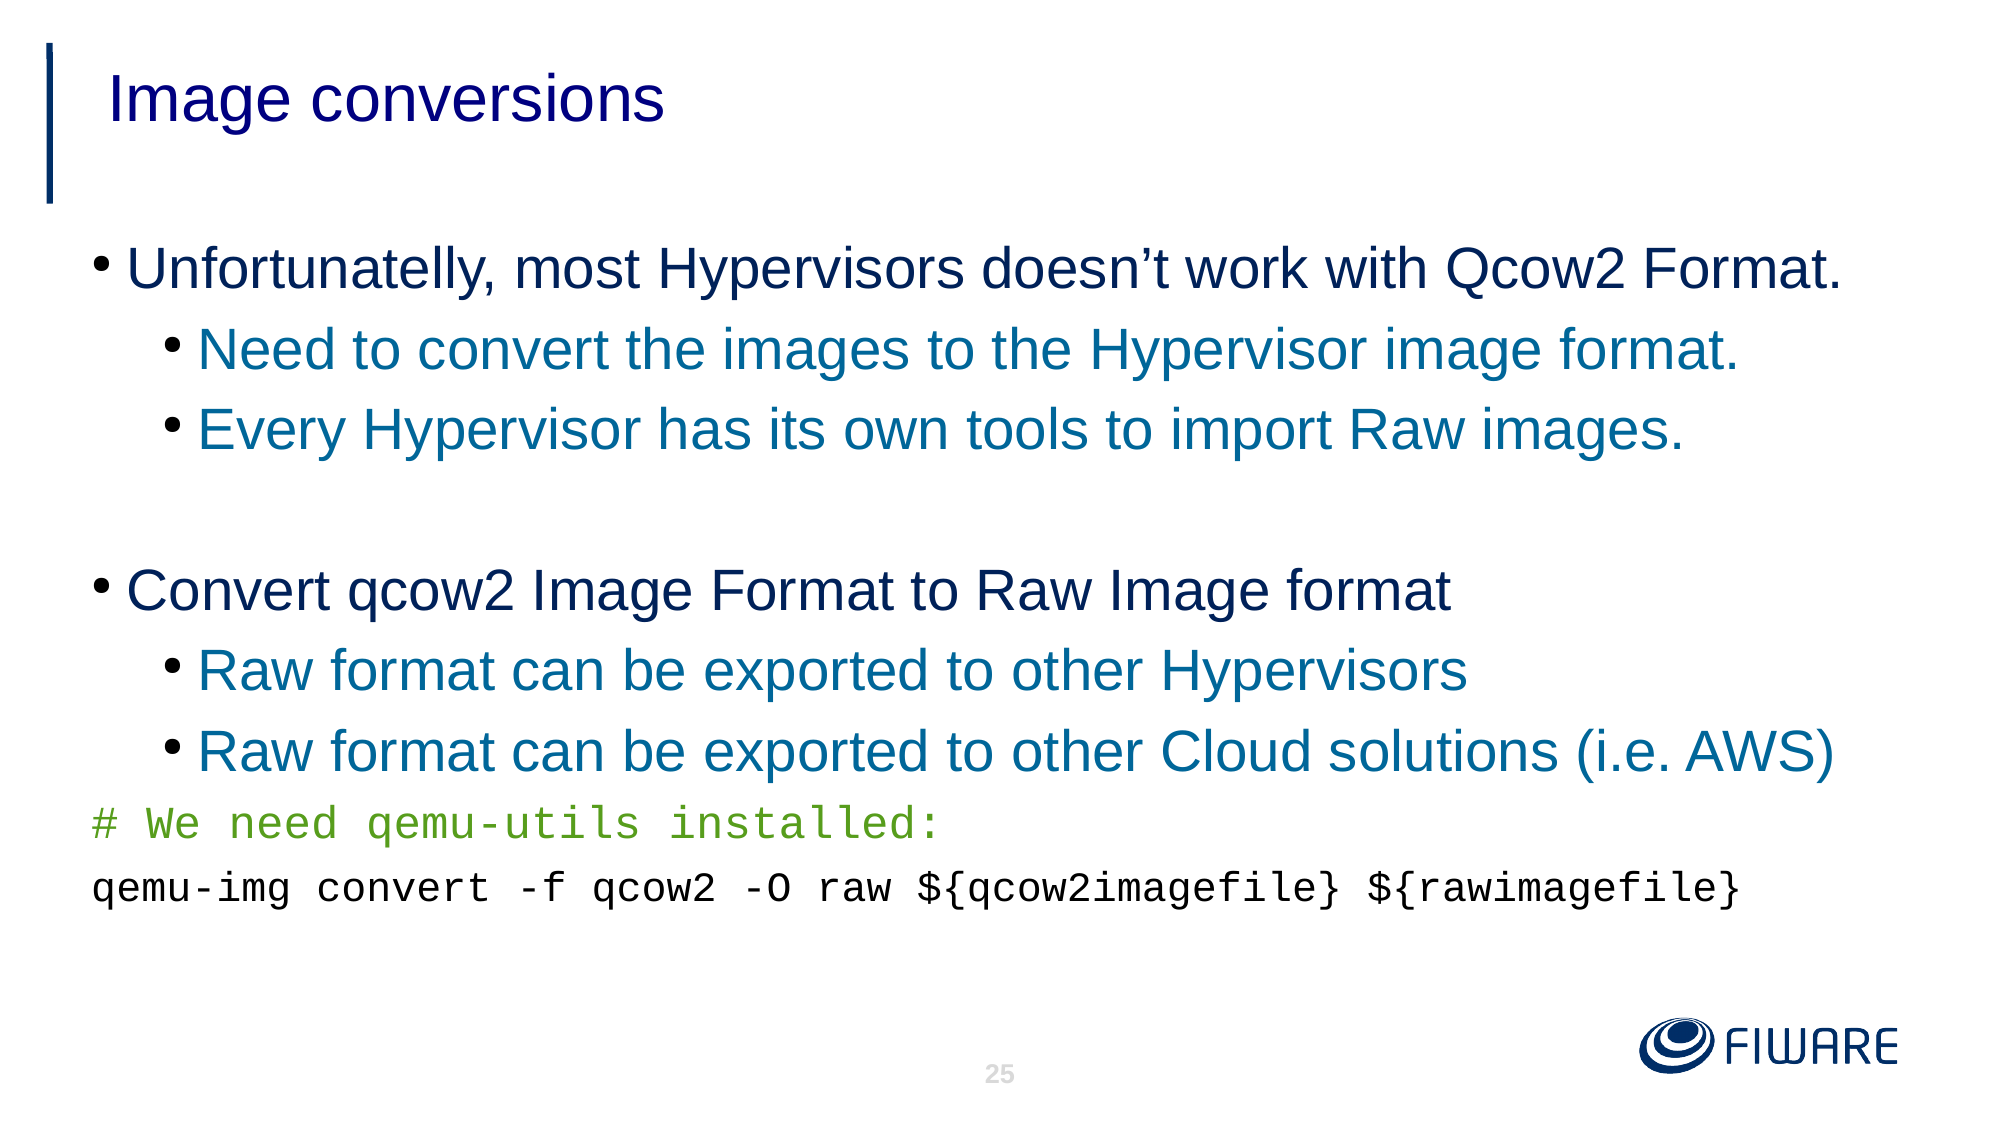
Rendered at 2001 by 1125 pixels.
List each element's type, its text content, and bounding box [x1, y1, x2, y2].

slide_number <number> [887, 1042, 1113, 1103]
text_box Unfortunatelly, most Hypervisors doesn’t work with Qcow2 Format. Need to convert the images to the Hypervisor image format. Every Hypervisor has its own tools to import Raw images. Convert qcow2 Image Format to Raw Image format Raw format can be exported to other Hypervisors Raw format can be exported to other Cloud solutions (i.e. AWS) [76, 212, 1902, 785]
text_box # We need qemu-utils installed: qemu-img convert -f qcow2 -O raw ${qcow2imagefile} ${rawimagefile} [76, 785, 1902, 984]
picture [1635, 1012, 1905, 1077]
title Image conversions [92, 47, 1704, 154]
